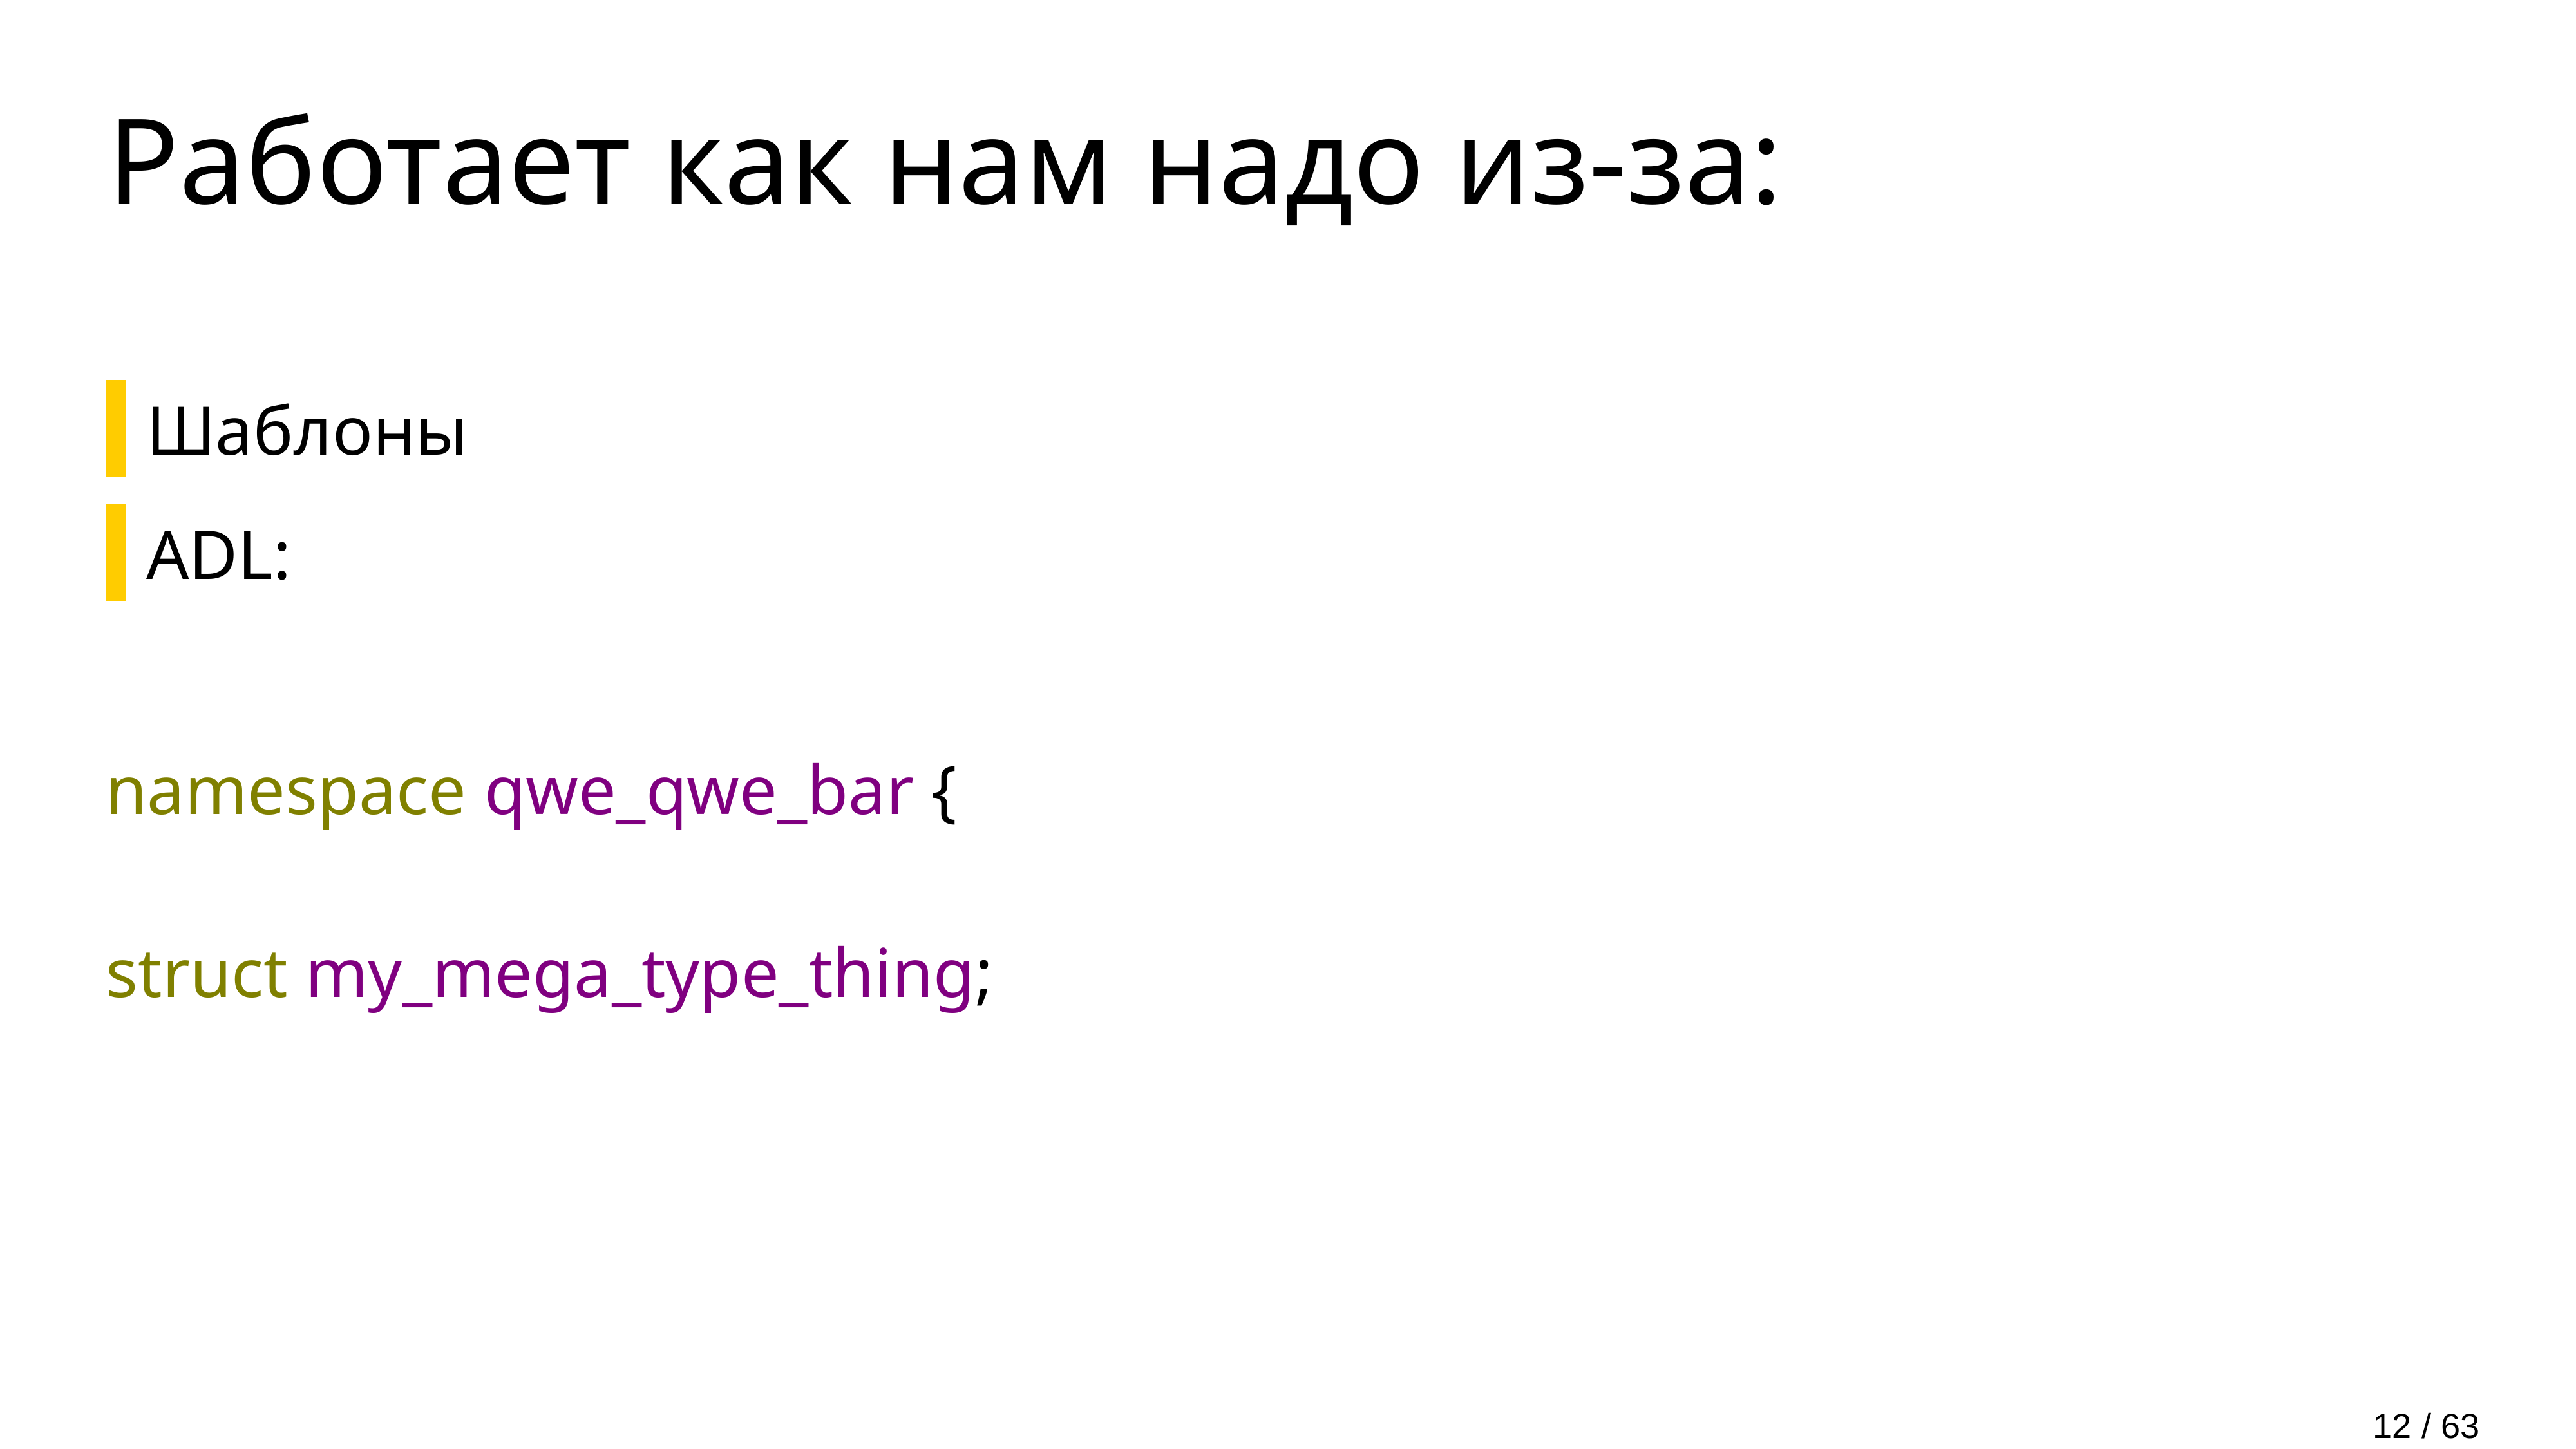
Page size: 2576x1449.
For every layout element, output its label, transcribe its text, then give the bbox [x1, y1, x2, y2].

title Работает как нам надо из-за: [108, 80, 2468, 242]
text_box Шаблоны ADL: namespace qwe_qwe_bar { struct my_mega_type_thing; } // namespace qwe_qwe_bar [96, 364, 2512, 1449]
text_box <number> / 63 [2363, 1402, 2576, 1449]
